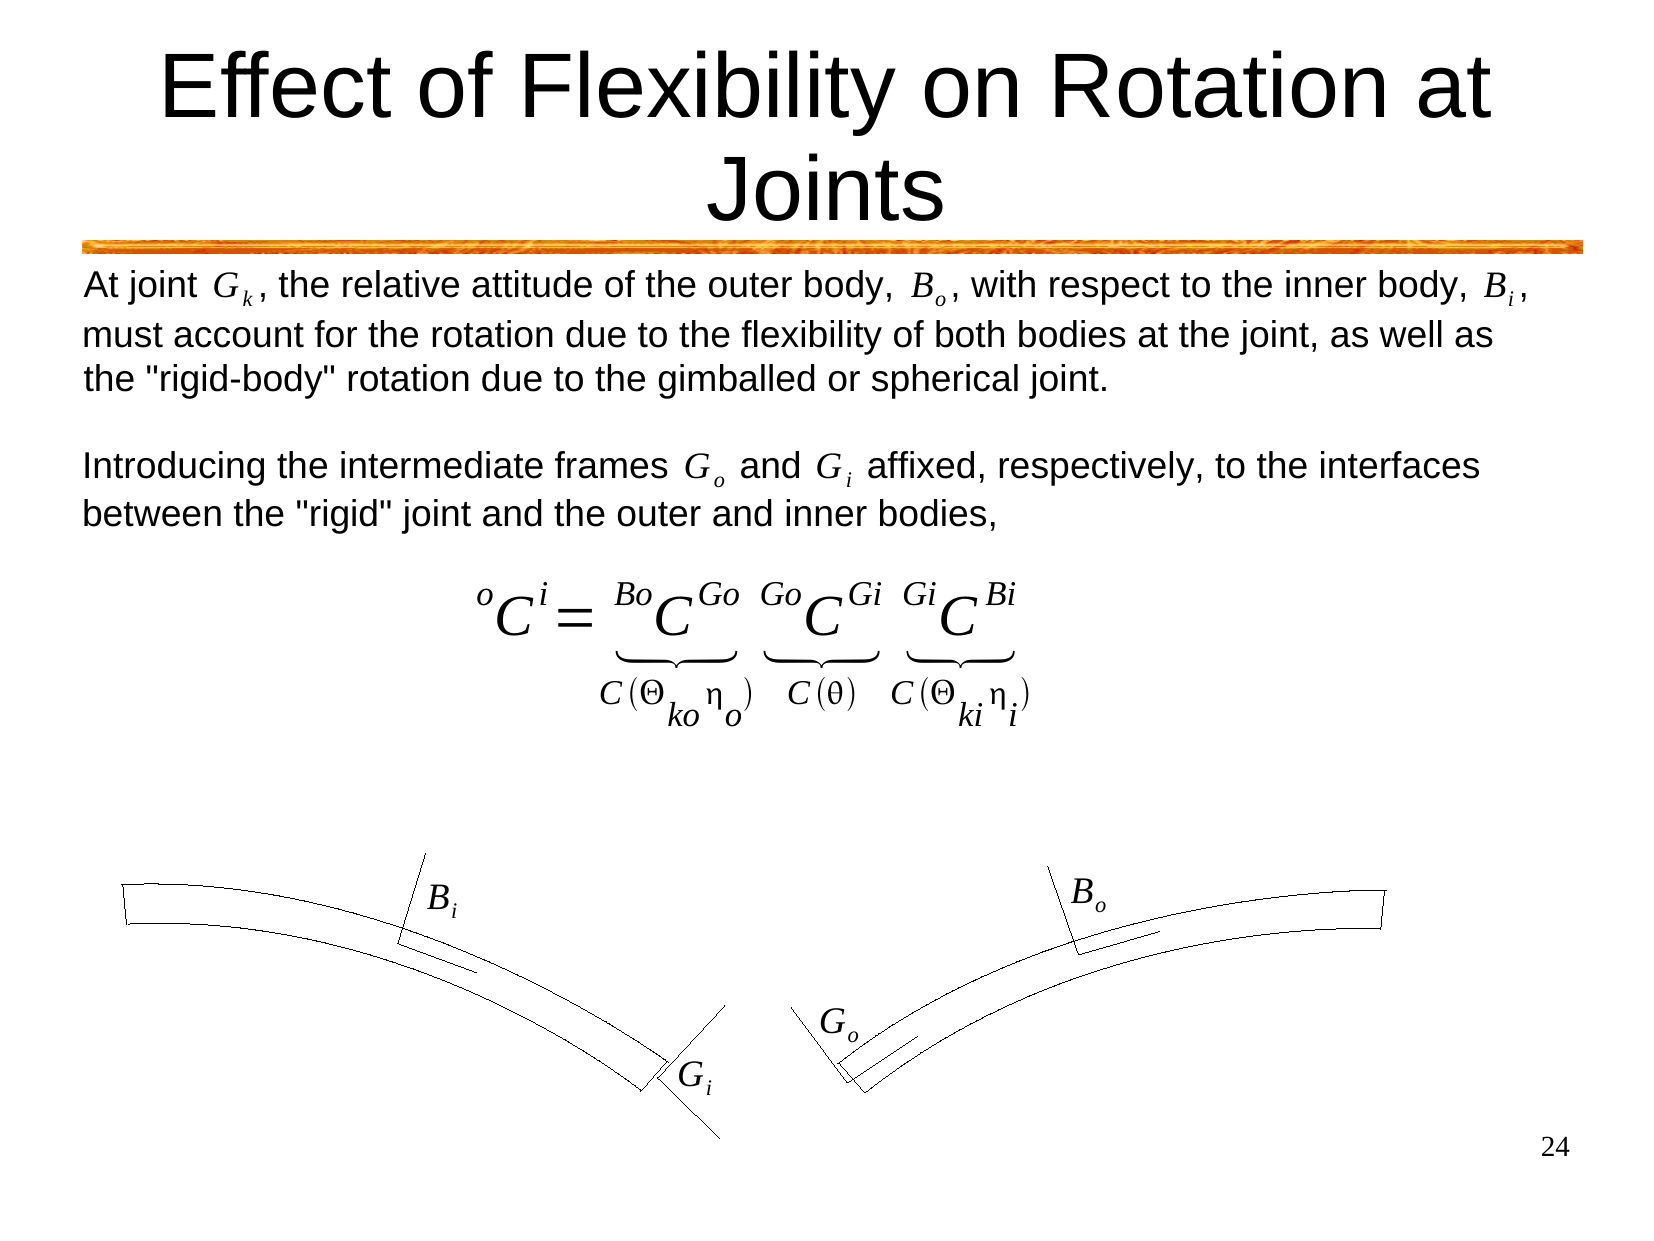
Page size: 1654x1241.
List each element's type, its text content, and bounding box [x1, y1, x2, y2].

chart [470, 574, 1037, 733]
chart [670, 1053, 719, 1101]
chart [812, 1000, 866, 1047]
chart [417, 876, 463, 923]
title Effect of Flexibility on Rotation at Joints [82, 34, 1571, 240]
chart [76, 264, 1536, 535]
picture [82, 240, 1583, 254]
chart [1061, 870, 1112, 917]
